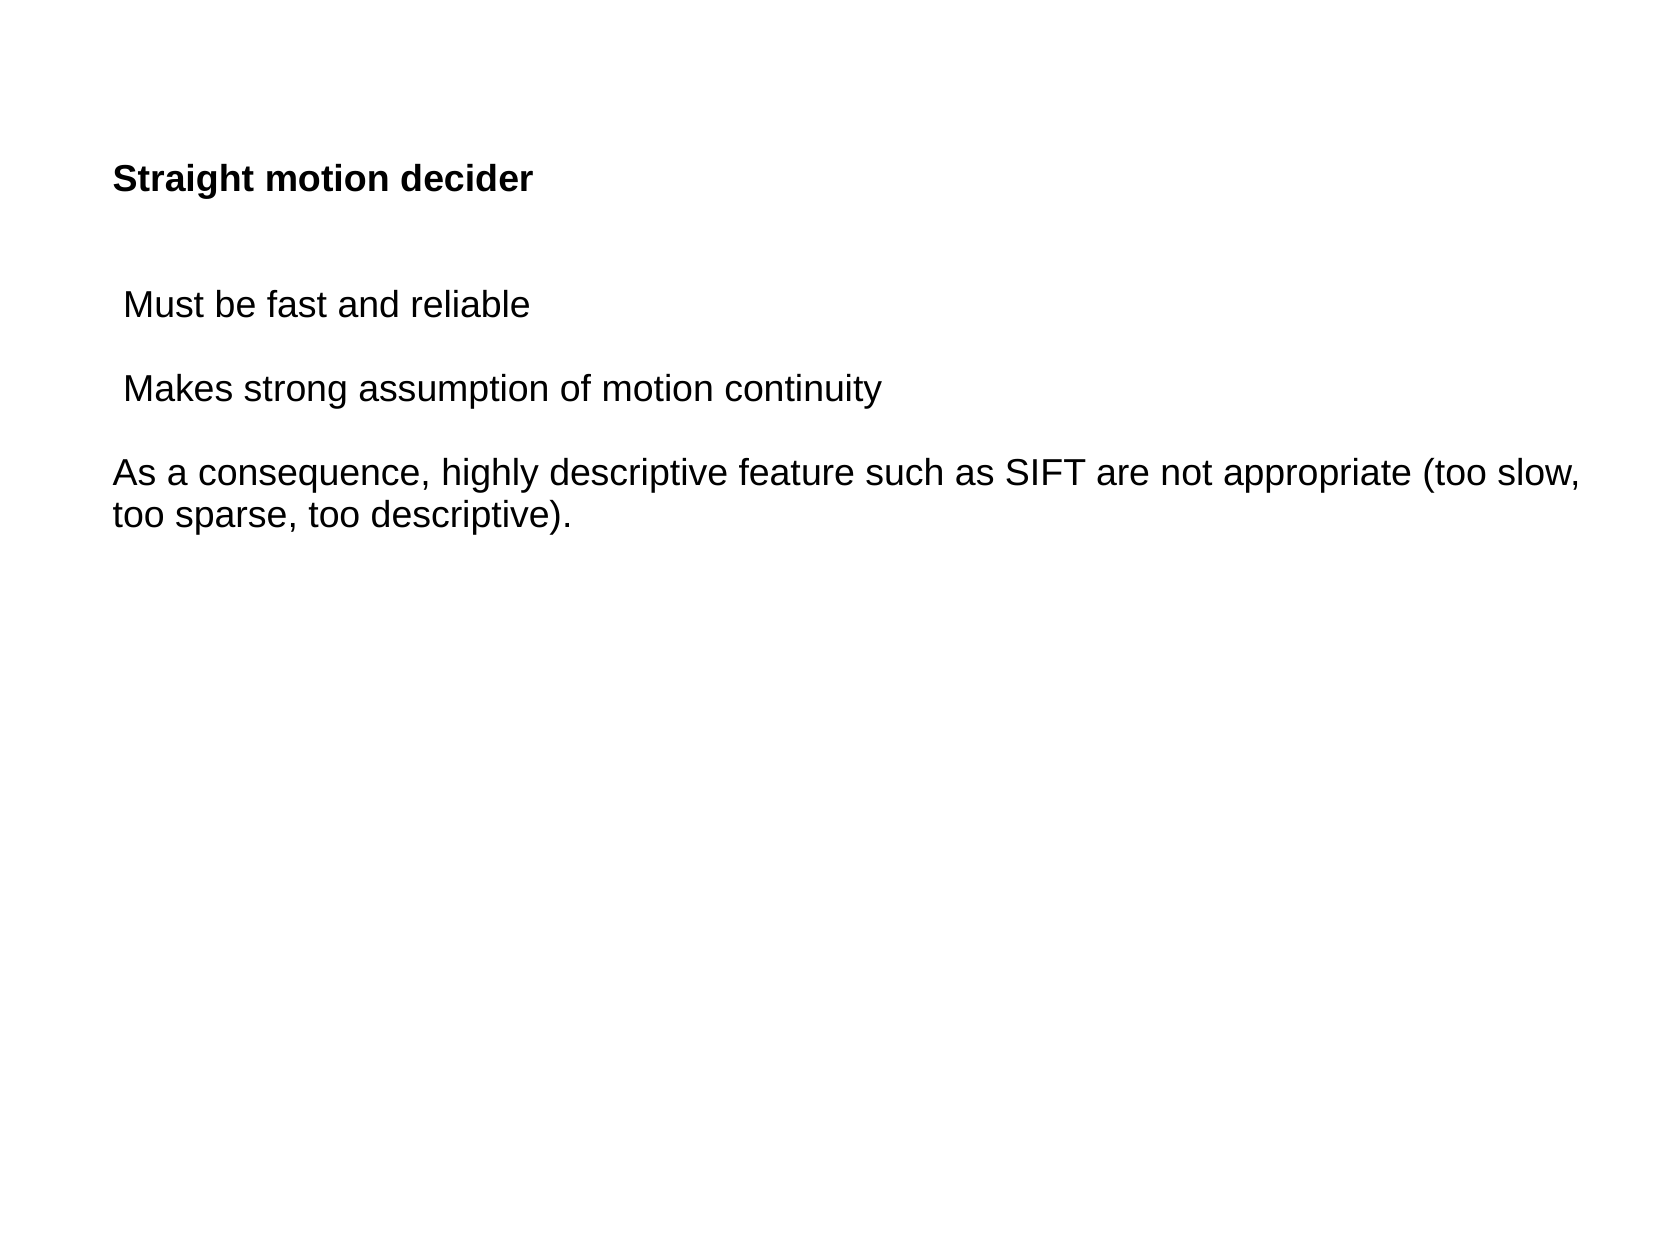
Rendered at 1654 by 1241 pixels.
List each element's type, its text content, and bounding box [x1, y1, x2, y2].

text_box Straight motion decider Must be fast and reliable Makes strong assumption of motion continuity As a consequence, highly descriptive feature such as SIFT are not appropriate (too slow, too sparse, too descriptive). [97, 150, 1613, 668]
